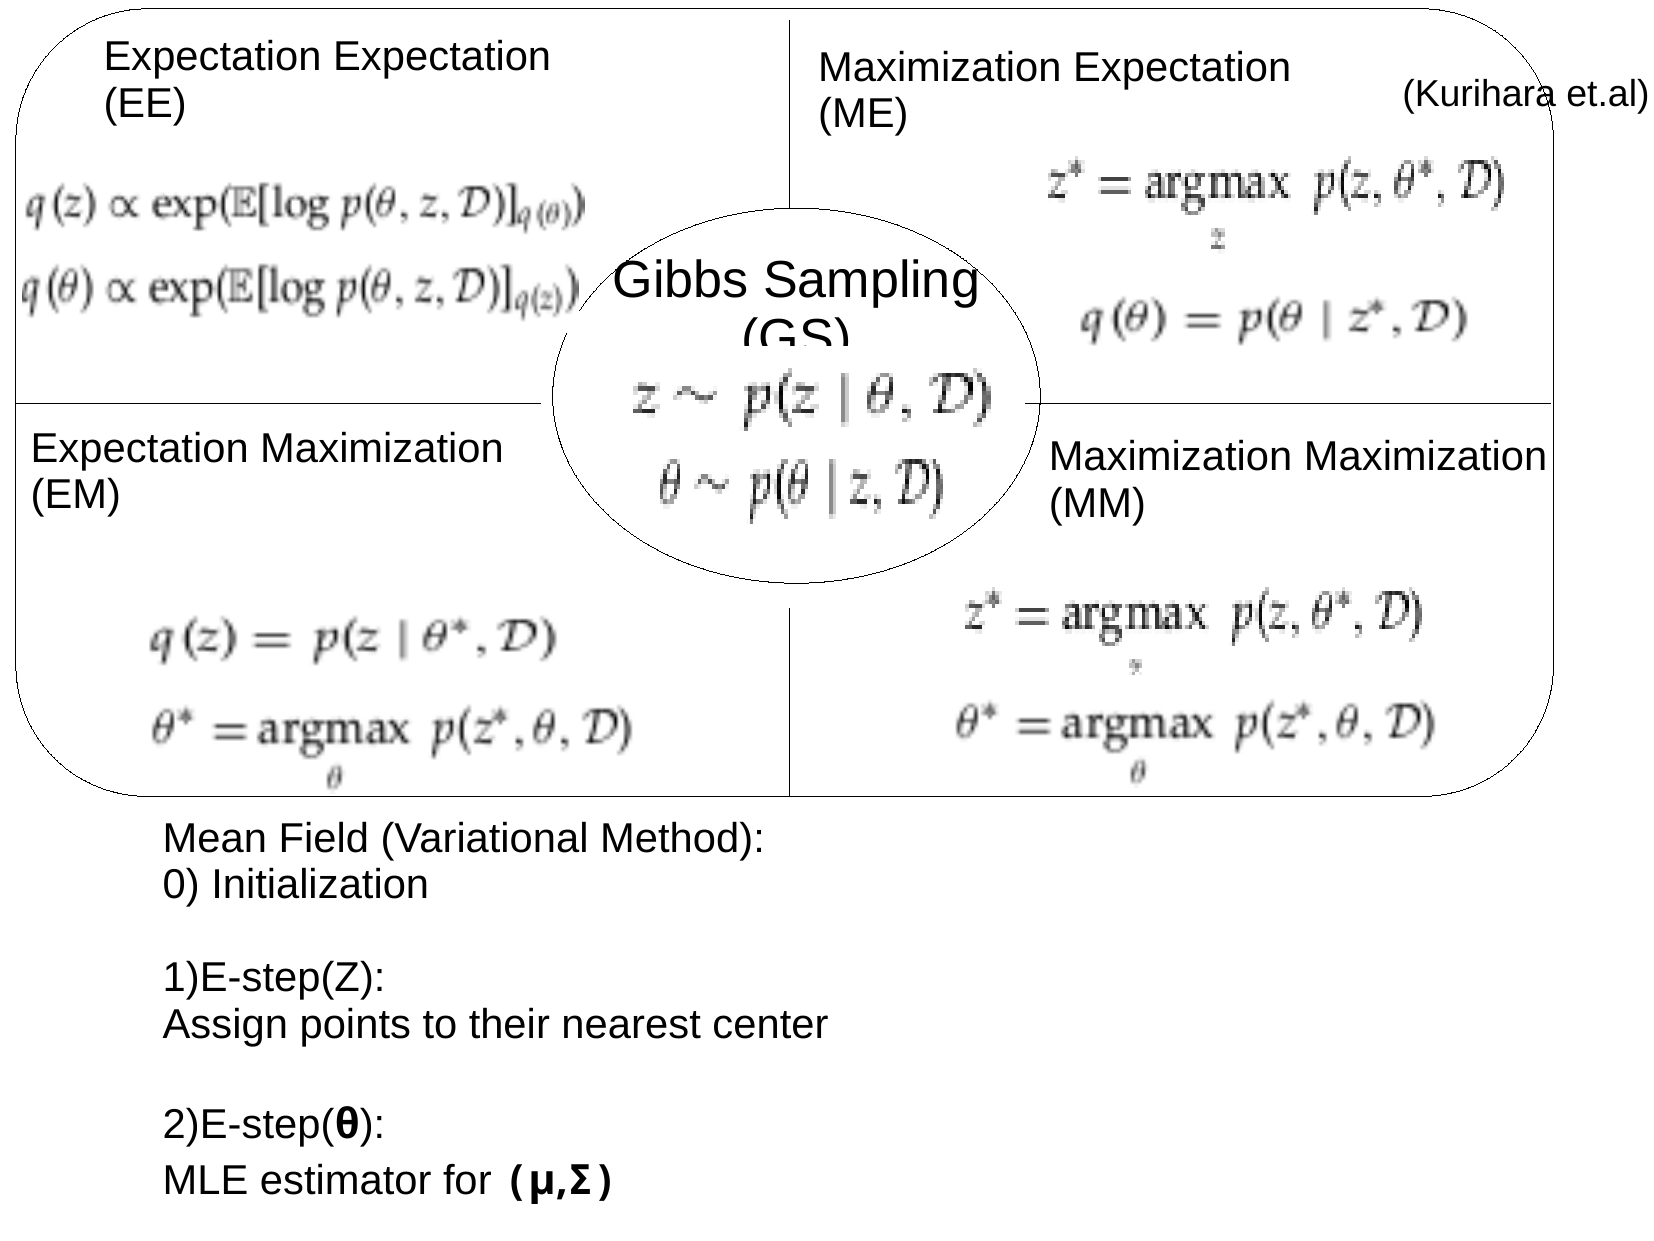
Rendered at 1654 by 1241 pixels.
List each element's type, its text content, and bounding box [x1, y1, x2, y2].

picture [1068, 281, 1479, 363]
text_box Expectation Maximization (EM) [15, 417, 729, 589]
picture [1042, 131, 1508, 271]
text_box Maximization Maximization (MM) [1034, 425, 1654, 597]
text_box [1516, 48, 1530, 64]
picture [951, 562, 1439, 788]
text_box [15, 8, 1554, 425]
text_box Expectation Expectation (EE) [88, 25, 802, 197]
picture [625, 346, 991, 534]
picture [22, 251, 579, 333]
text_box Gibbs Sampling (GS) [552, 208, 1041, 584]
picture [18, 164, 585, 238]
picture [147, 607, 636, 794]
text_box (Kurihara et.al) [1387, 64, 1654, 127]
text_box Mean Field (Variational Method): 0) Initialization 1)E-step(Z): Assign points to their nearest center 2)E-step(θ): MLE estimator for (μ,Σ) [147, 807, 1062, 1241]
text_box Maximization Expectation (ME) [803, 35, 1516, 155]
text_box [15, 442, 1554, 797]
